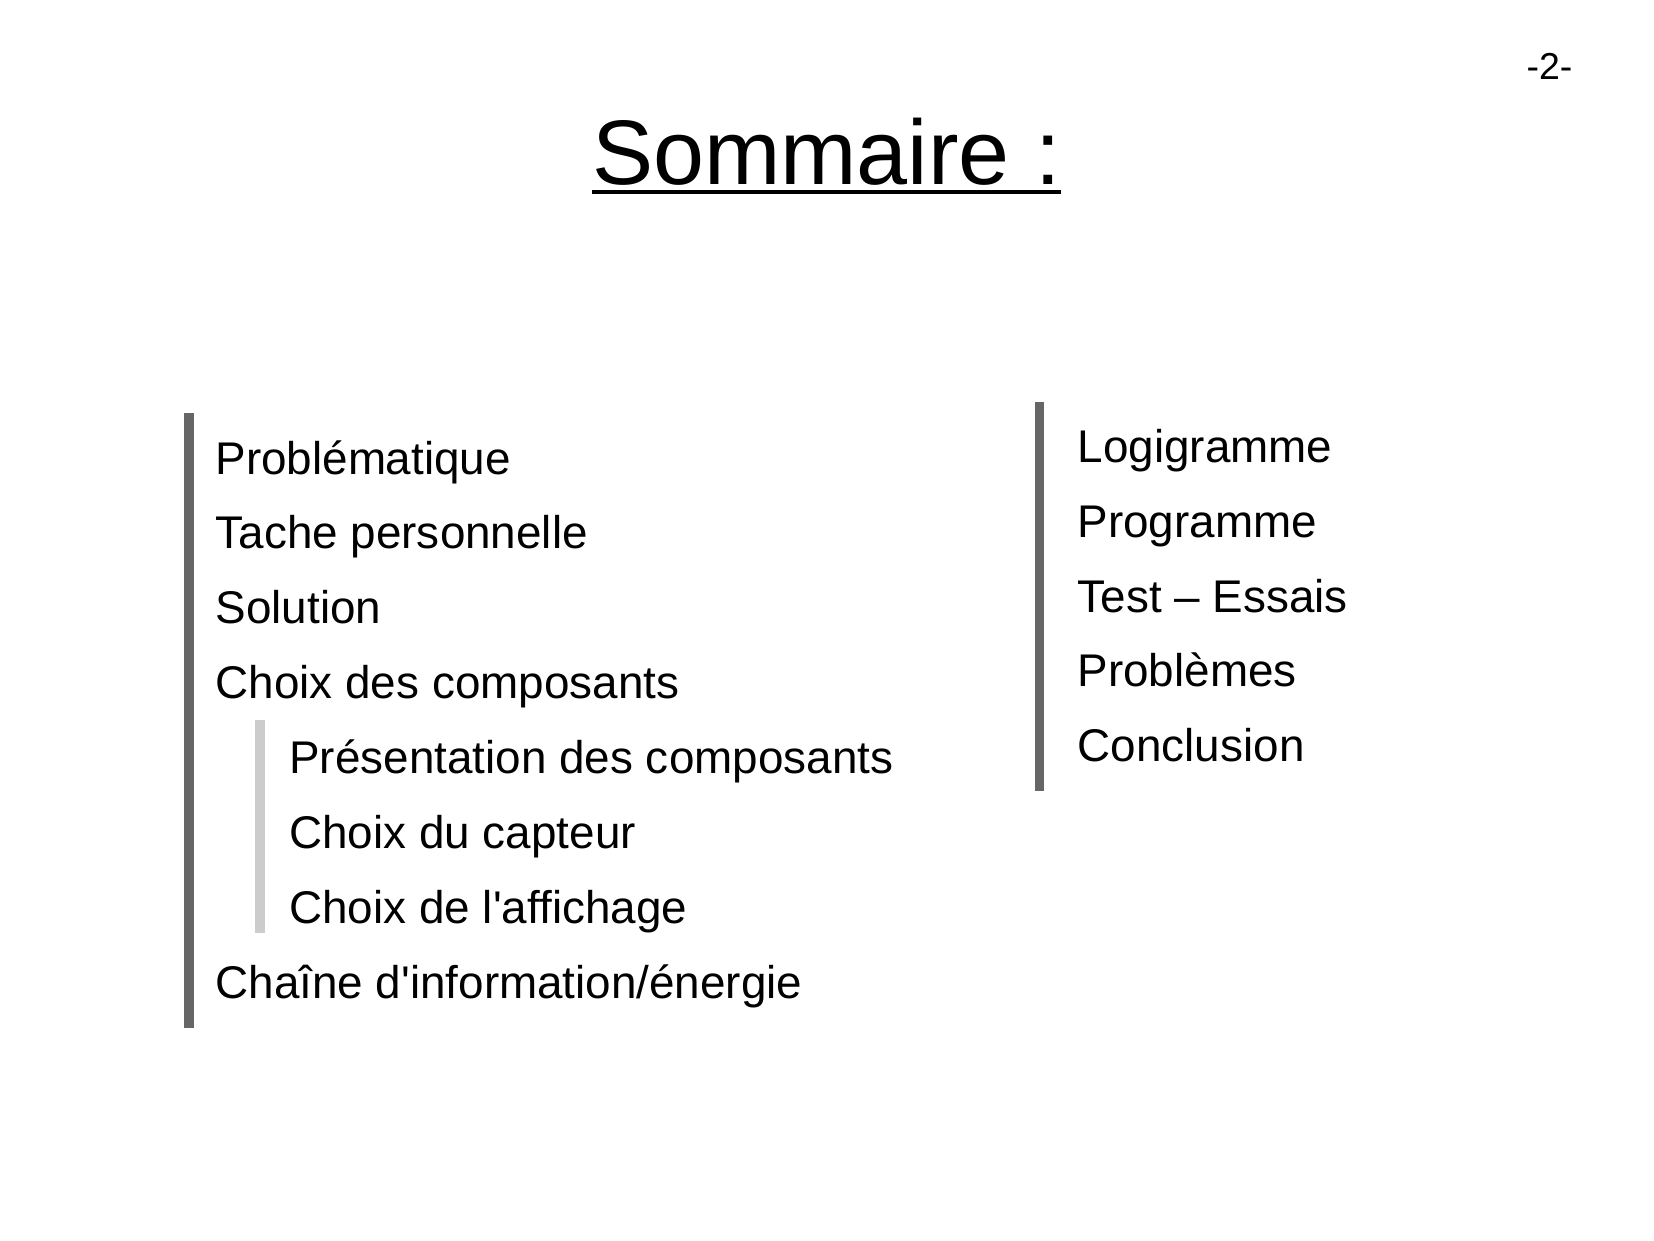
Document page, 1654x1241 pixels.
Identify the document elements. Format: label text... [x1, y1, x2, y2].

text_box Logigramme Programme Test – Essais Problèmes Conclusion [1062, 413, 1430, 778]
title Sommaire : [82, 49, 1571, 257]
text_box Problématique Tache personnelle Solution Choix des composants Présentation des composants Choix du capteur Choix de l'affichage Chaîne d'information/énergie [200, 425, 922, 1014]
text_box -2- [1511, 37, 1595, 95]
